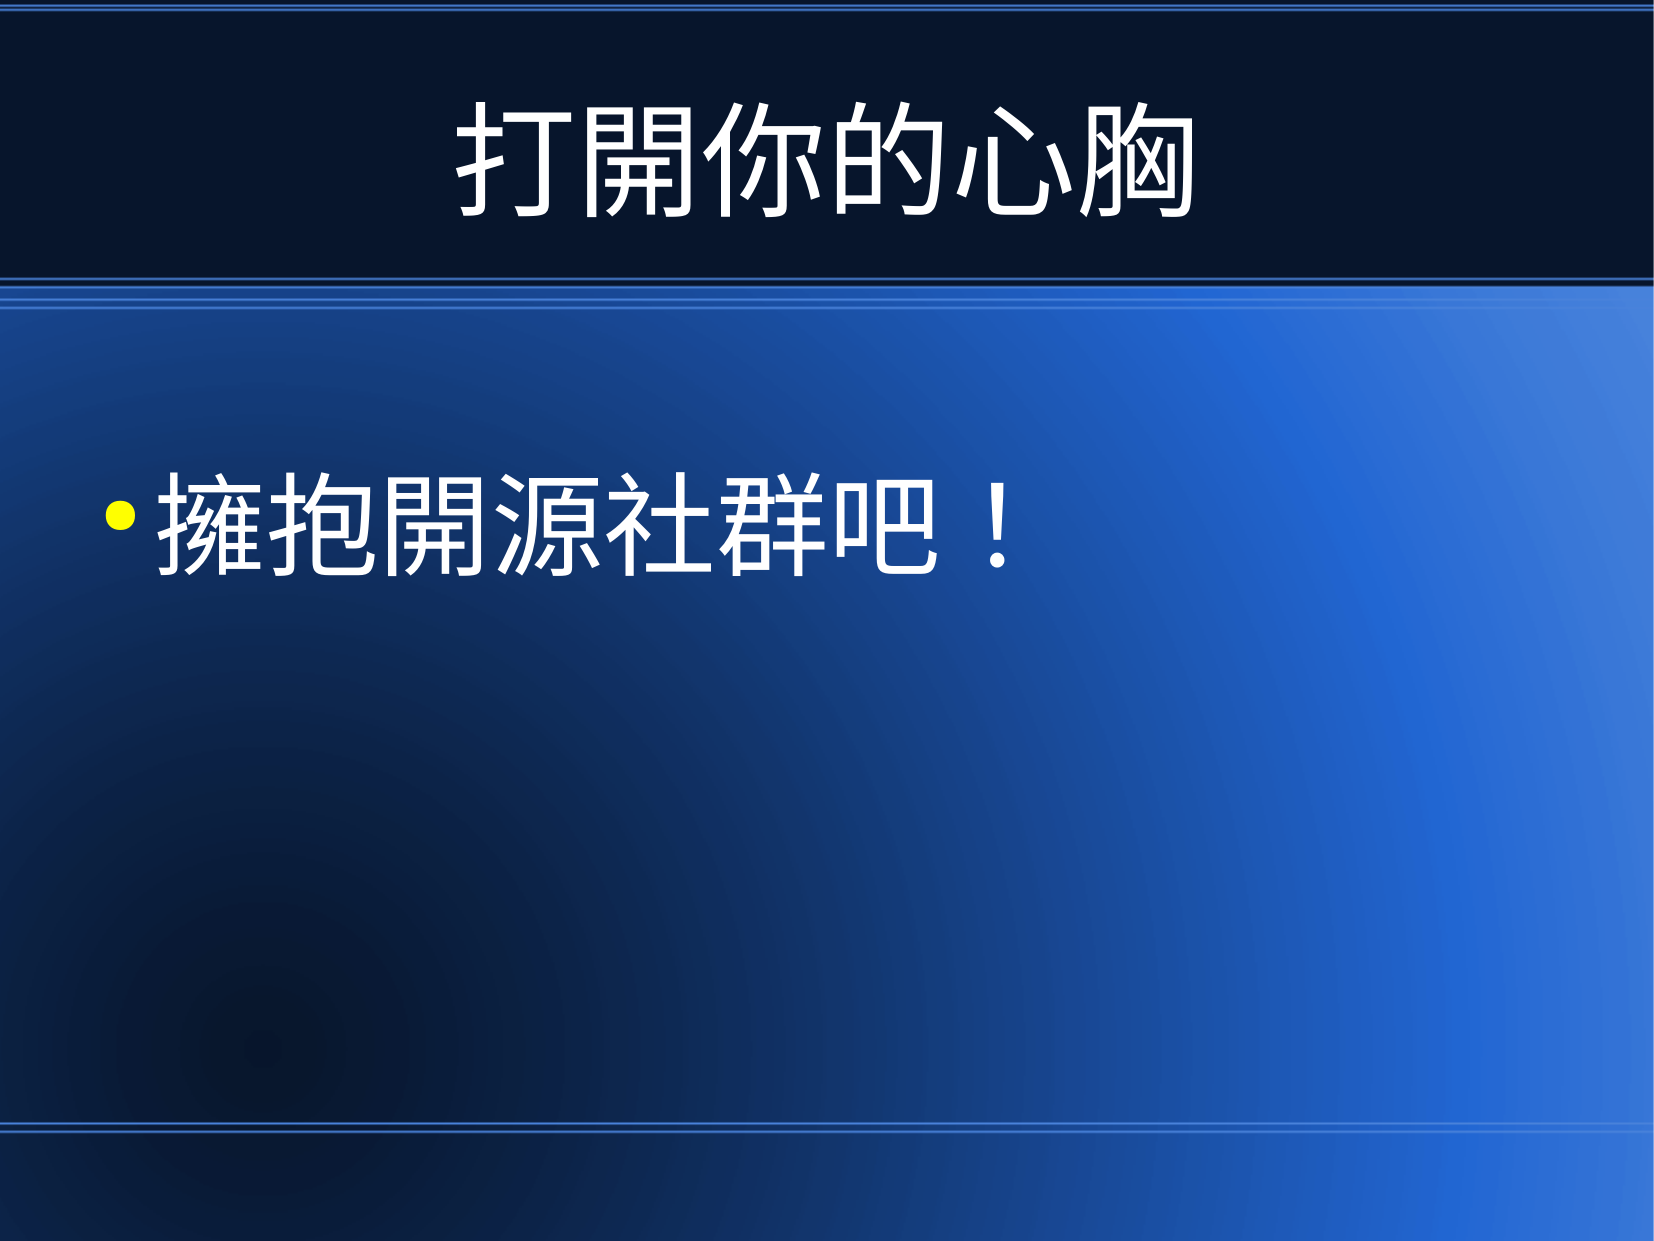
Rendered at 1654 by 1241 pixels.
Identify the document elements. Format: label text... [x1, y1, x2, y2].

picture [0, 0, 1654, 1241]
title 打開你的心胸 [82, 49, 1571, 257]
list 擁抱開源社群吧！ [82, 355, 1571, 1241]
